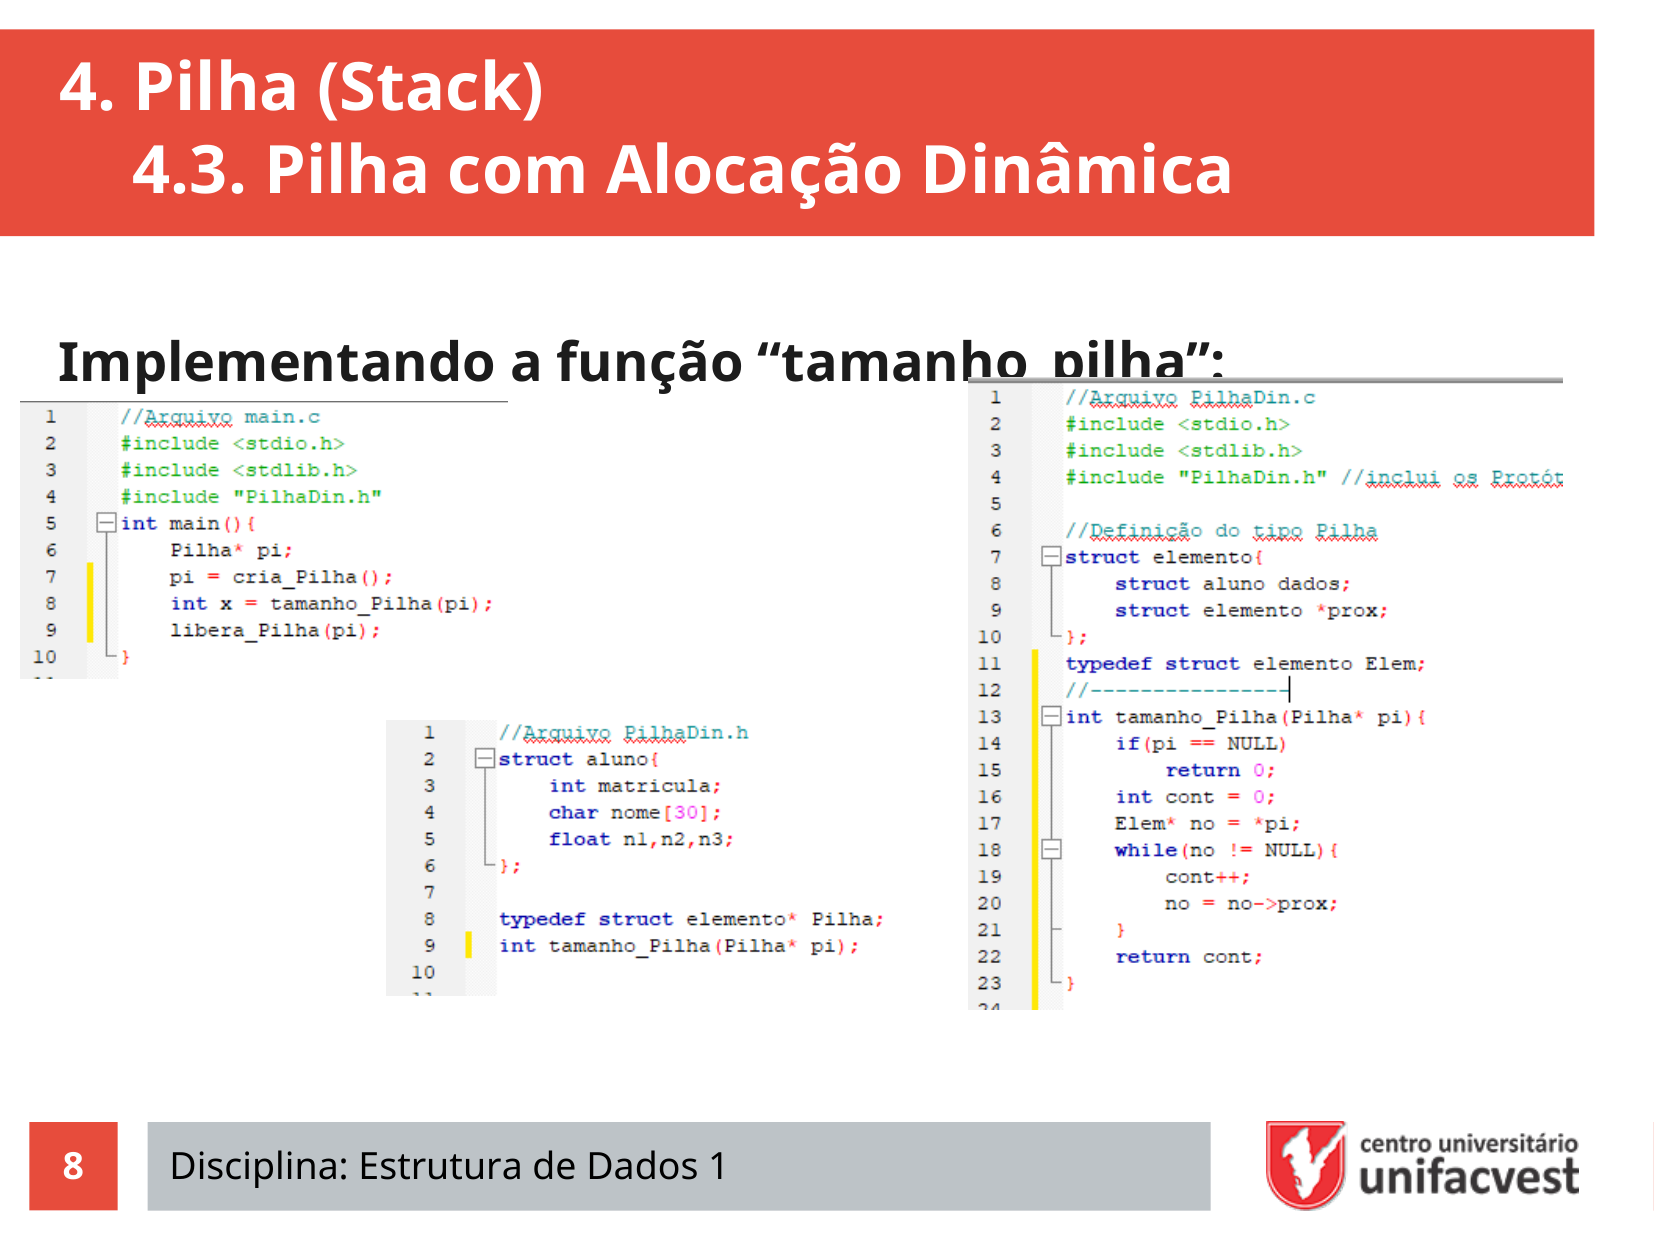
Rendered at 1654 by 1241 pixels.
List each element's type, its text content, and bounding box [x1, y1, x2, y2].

picture [20, 401, 508, 679]
picture [386, 720, 910, 996]
text_box [1238, 1120, 1654, 1212]
text_box Disciplina: Estrutura de Dados 1 [154, 1132, 1205, 1196]
picture [968, 377, 1563, 1010]
picture [1266, 1121, 1579, 1211]
list Implementando a função “tamanho_pilha”: [59, 324, 1566, 1093]
title 4. Pilha (Stack) 4.3. Pilha com Alocação Dinâmica [59, 59, 1595, 207]
